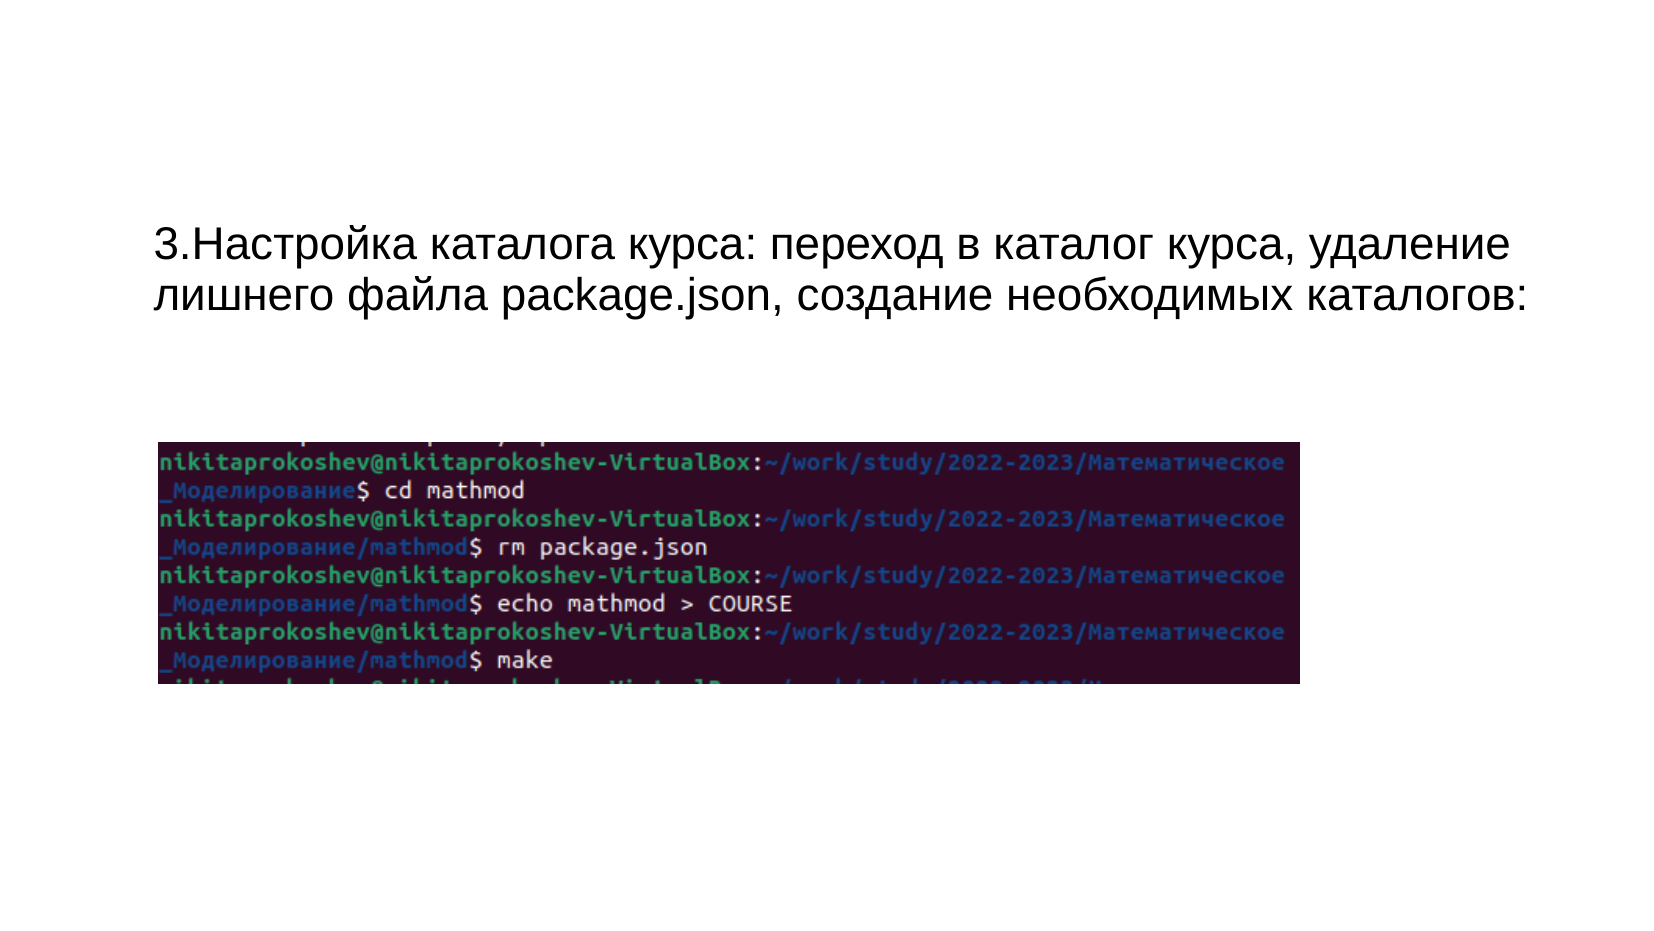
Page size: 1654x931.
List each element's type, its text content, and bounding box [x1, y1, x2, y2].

picture [158, 442, 1300, 684]
list 3.Настройка каталога курса: переход в каталог курса, удаление лишнего файла package.json, создание необходимых каталогов: [82, 217, 1571, 758]
